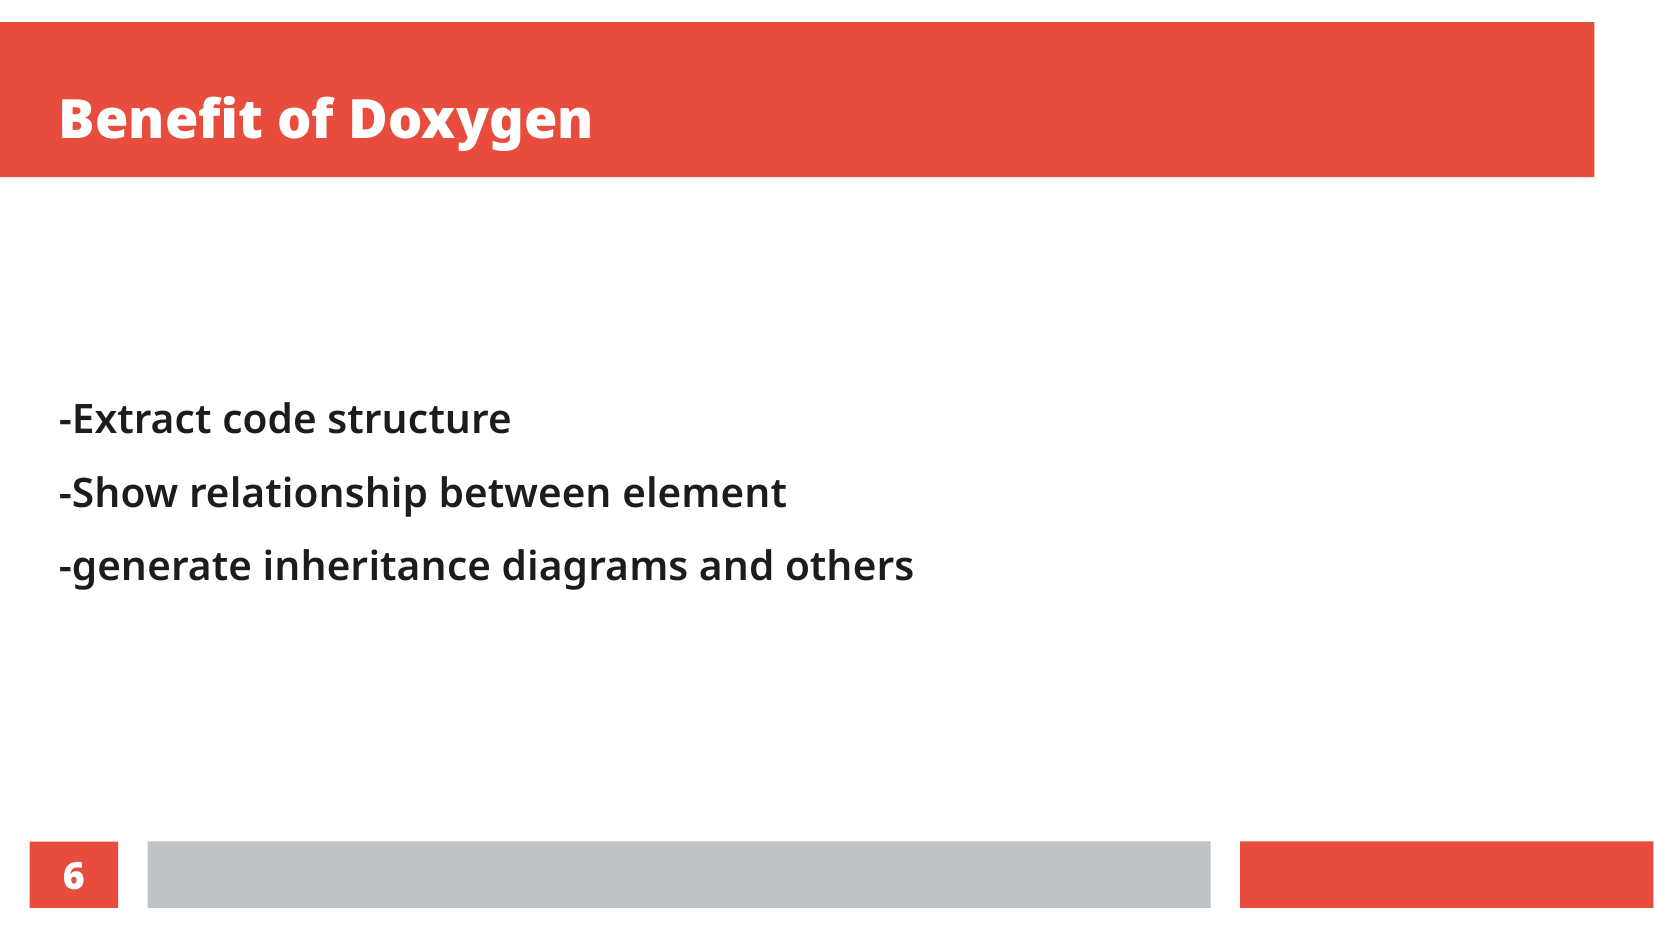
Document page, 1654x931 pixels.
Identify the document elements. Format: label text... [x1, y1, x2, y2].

list -Extract code structure -Show relationship between element -generate inheritance diagrams and others [59, 243, 1565, 820]
title Benefit of Doxygen [59, 44, 1595, 156]
